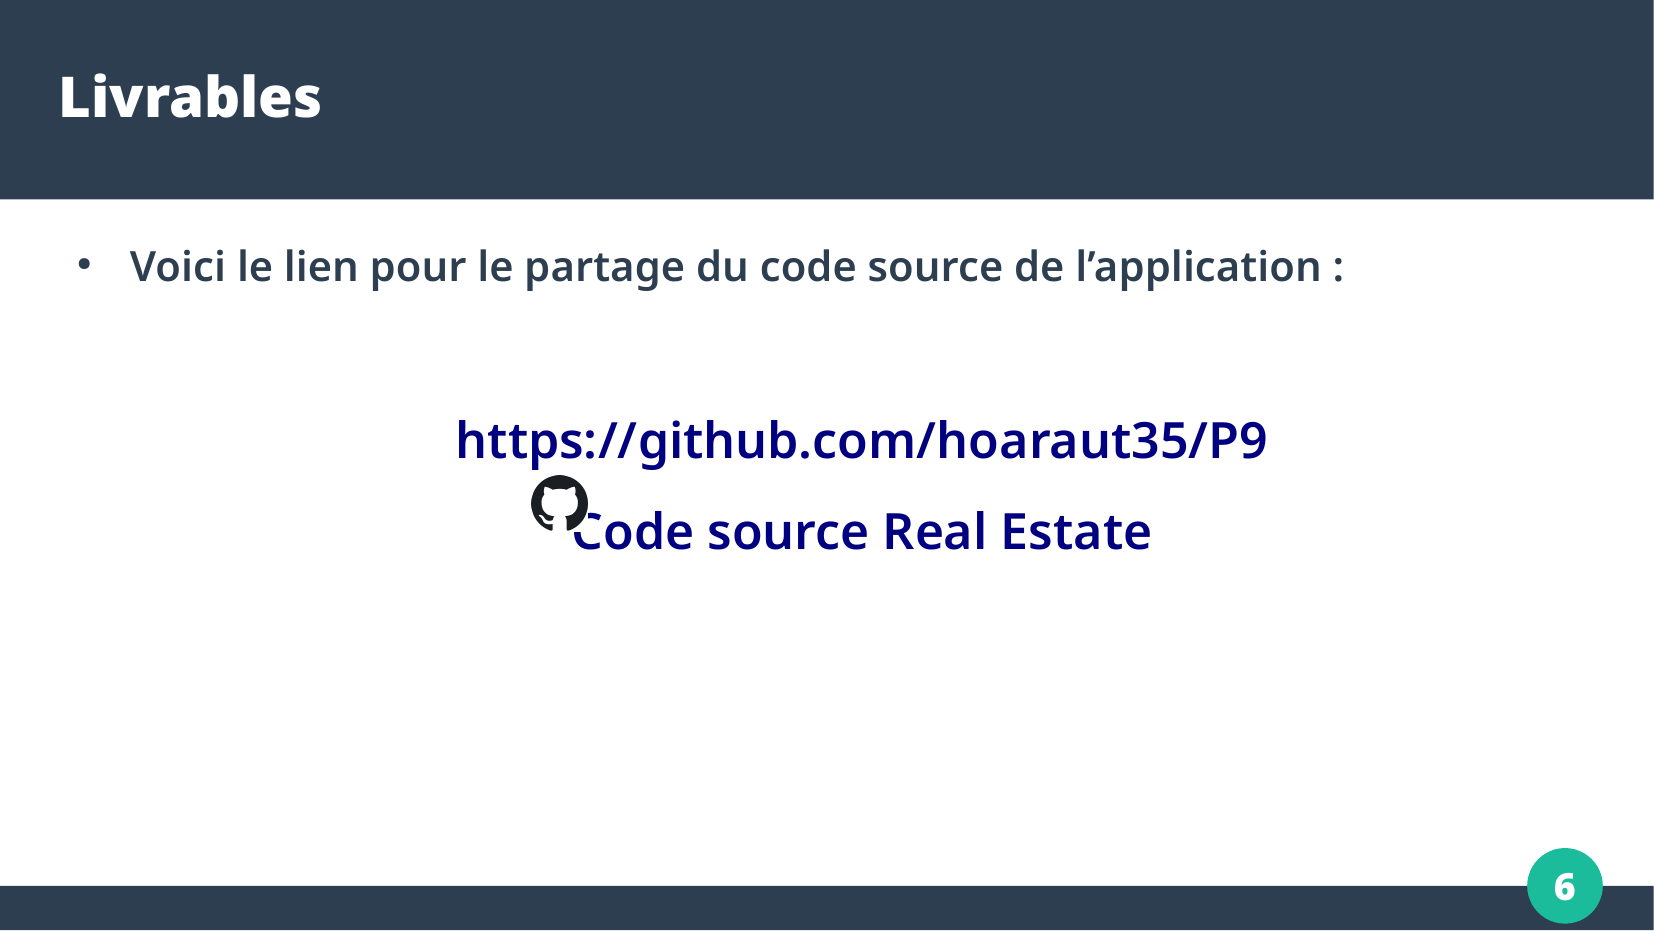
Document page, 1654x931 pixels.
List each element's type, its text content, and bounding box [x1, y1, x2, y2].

picture [531, 475, 588, 532]
title Livrables [59, 37, 1595, 155]
list Voici le lien pour le partage du code source de l’application : https://github.com/hoaraut35/P9 Code source Real Estate [59, 236, 1595, 857]
